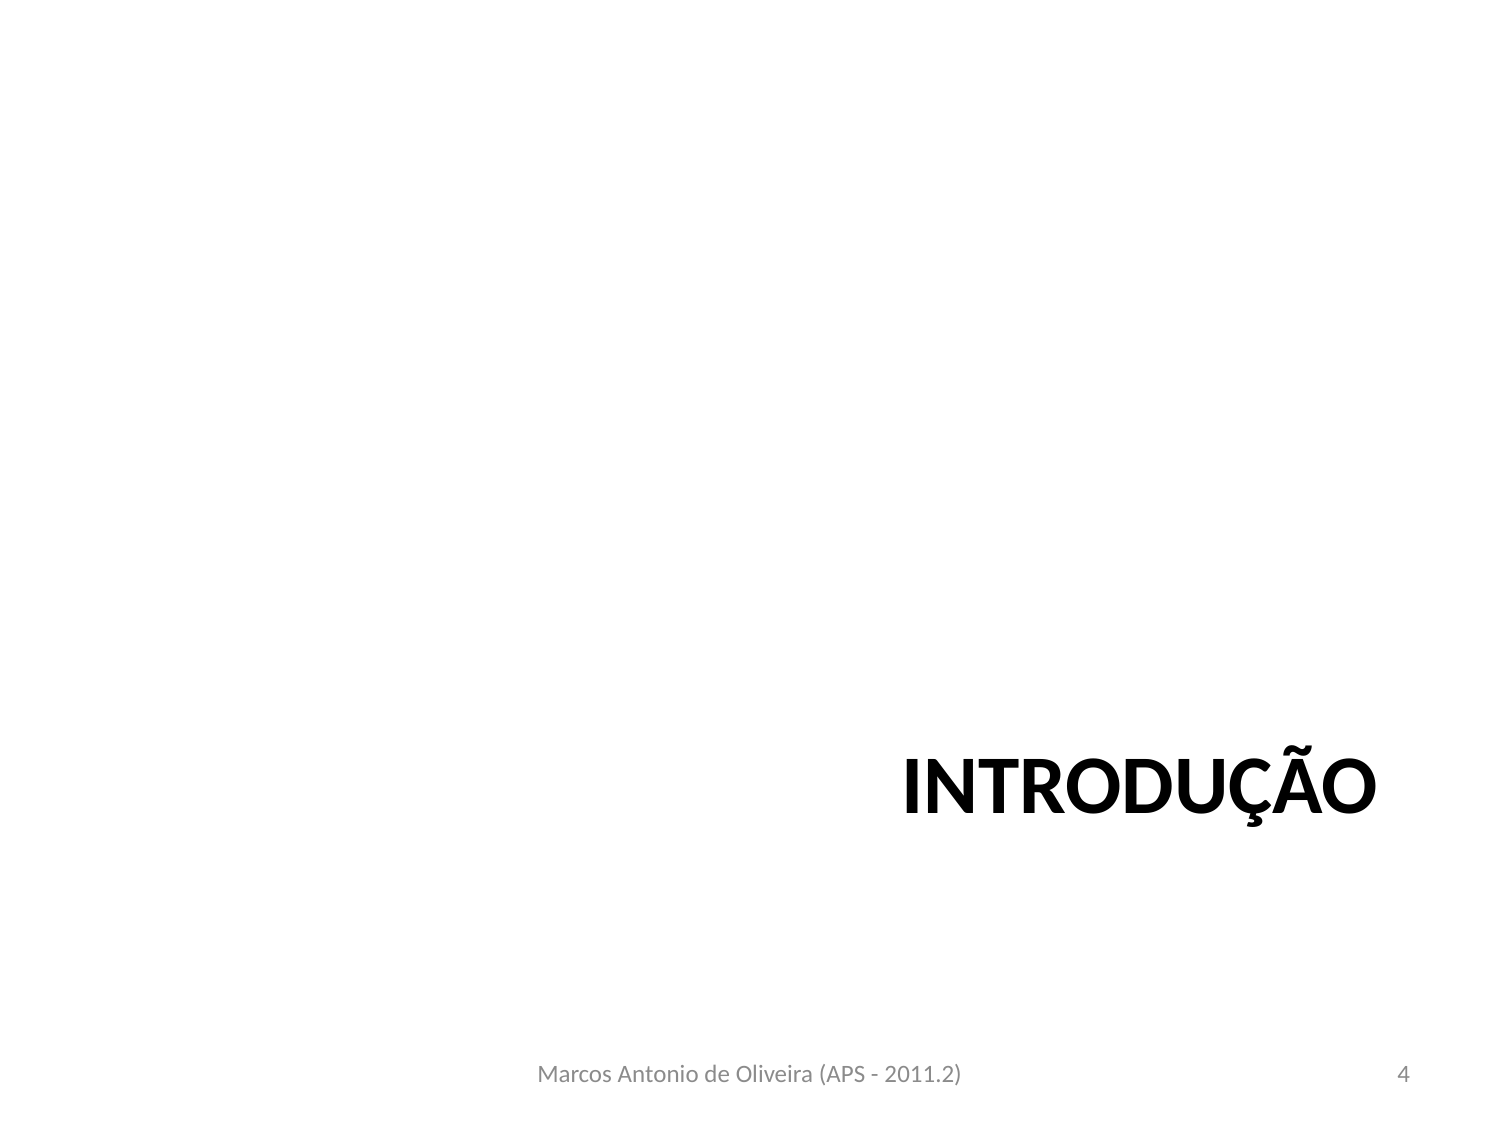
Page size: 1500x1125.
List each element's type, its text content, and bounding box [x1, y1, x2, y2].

title Introdução [118, 722, 1394, 947]
slide_number <número> [1074, 1042, 1425, 1103]
footer Marcos Antonio de Oliveira (APS - 2011.2) [512, 1042, 988, 1103]
